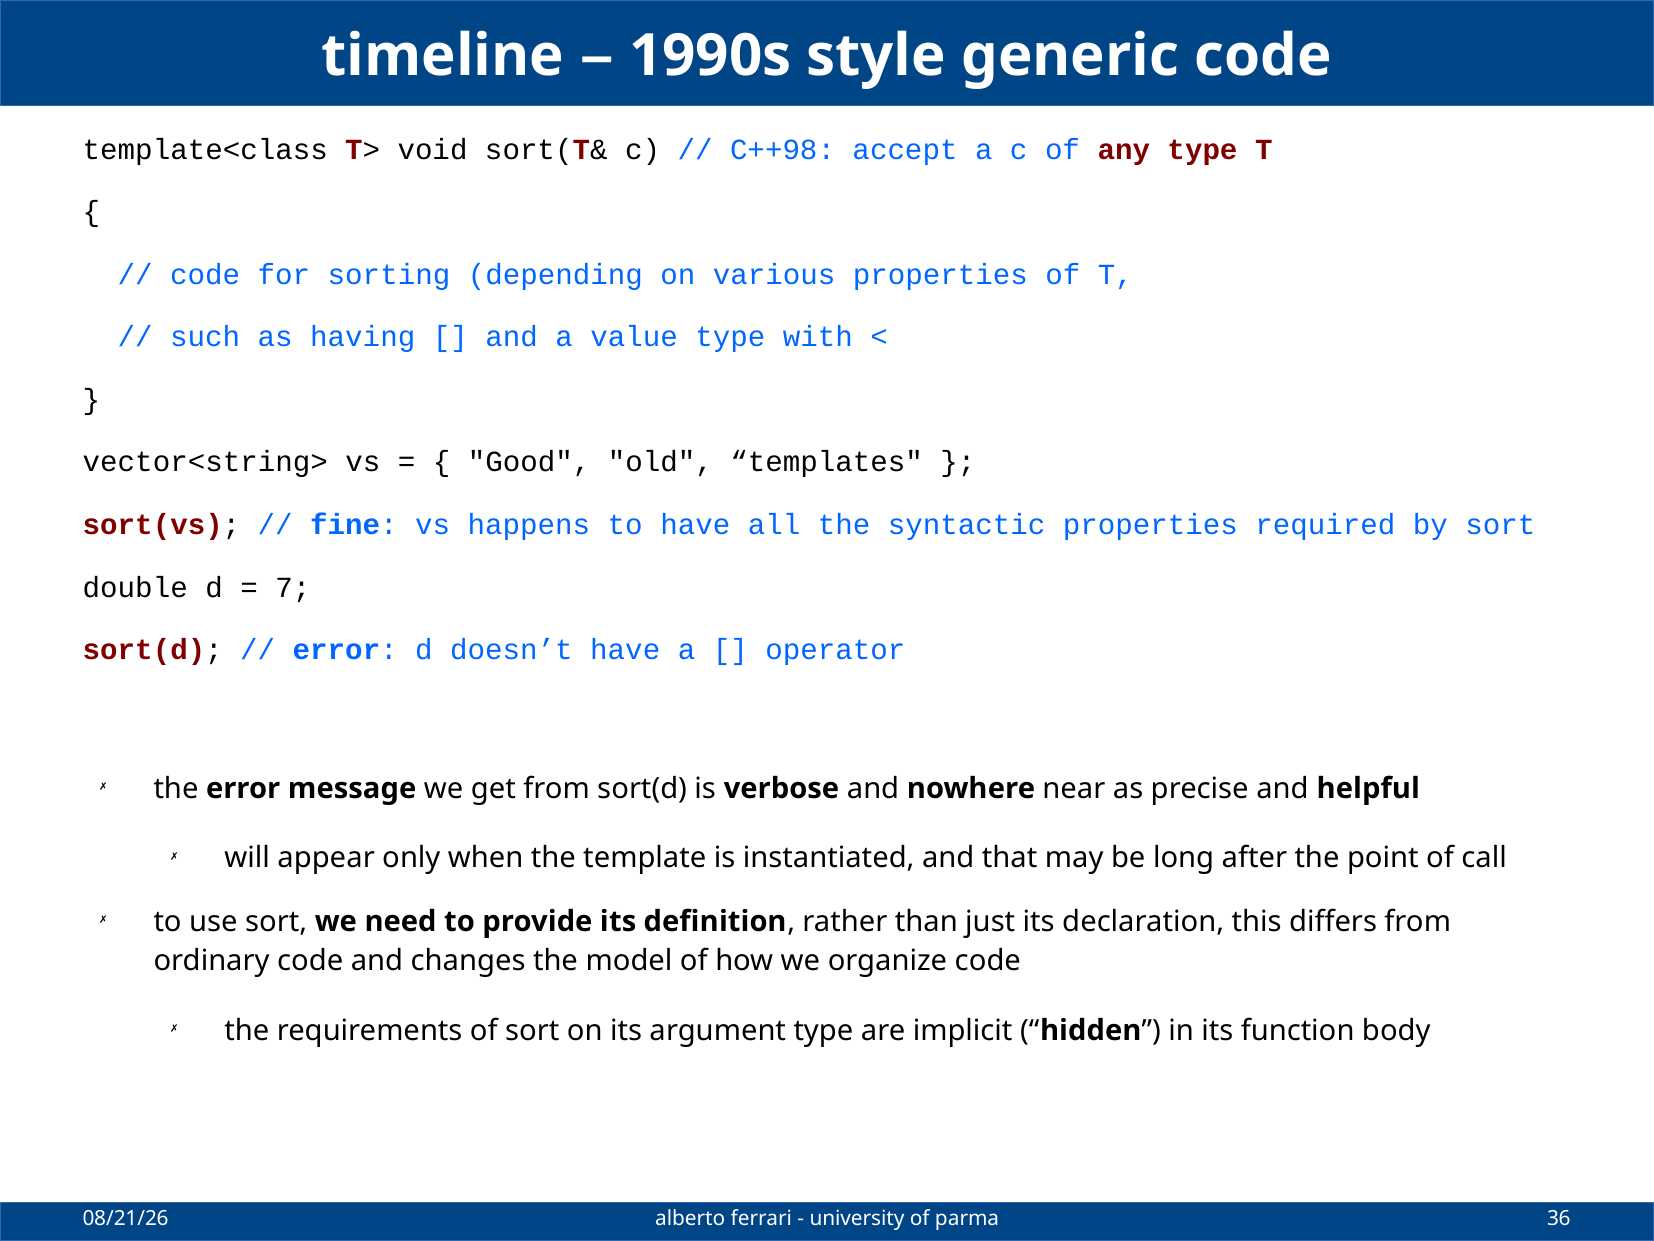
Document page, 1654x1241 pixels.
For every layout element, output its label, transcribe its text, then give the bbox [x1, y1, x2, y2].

list template<class T> void sort(T& c) // C++98: accept a c of any type T { // code for sorting (depending on various properties of T, // such as having [] and a value type with < } vector<string> vs = { "Good", "old", “templates" }; sort(vs); // fine: vs happens to have all the syntactic properties required by sort double d = 7; sort(d); // error: d doesn’t have a [] operator the error message we get from sort(d) is verbose and nowhere near as precise and helpful will appear only when the template is instantiated, and that may be long after the point of call to use sort, we need to provide its definition, rather than just its declaration, this differs from ordinary code and changes the model of how we organize code the requirements of sort on its argument type are implicit (“hidden”) in its function body [82, 135, 1571, 1156]
title timeline – 1990s style generic code [0, 0, 1654, 106]
